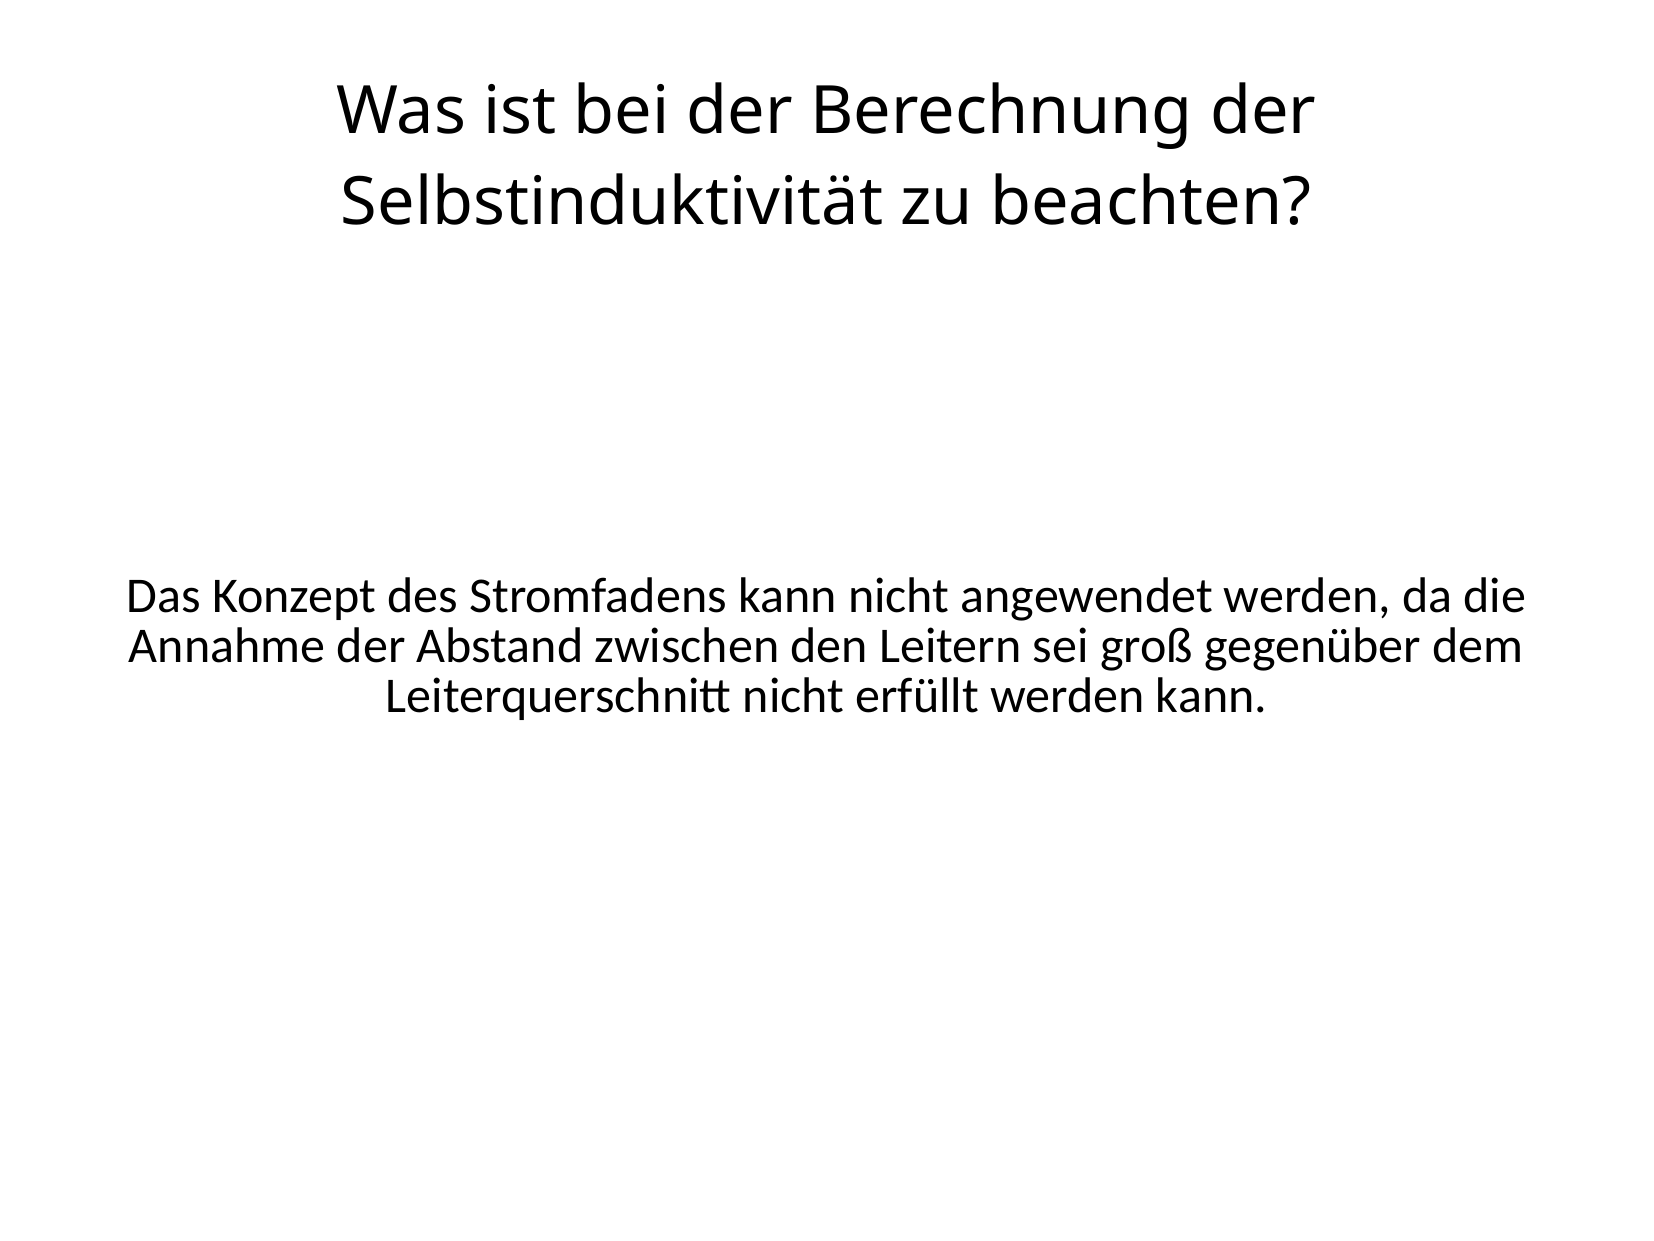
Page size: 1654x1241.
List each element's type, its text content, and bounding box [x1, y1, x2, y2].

title Was ist bei der Berechnung der Selbstinduktivität zu beachten? [82, 49, 1571, 257]
subtitle Das Konzept des Stromfadens kann nicht angewendet werden, da die Annahme der Abstand zwischen den Leitern sei groß gegenüber dem Leiterquerschnitt nicht erfüllt werden kann. [82, 290, 1571, 1010]
